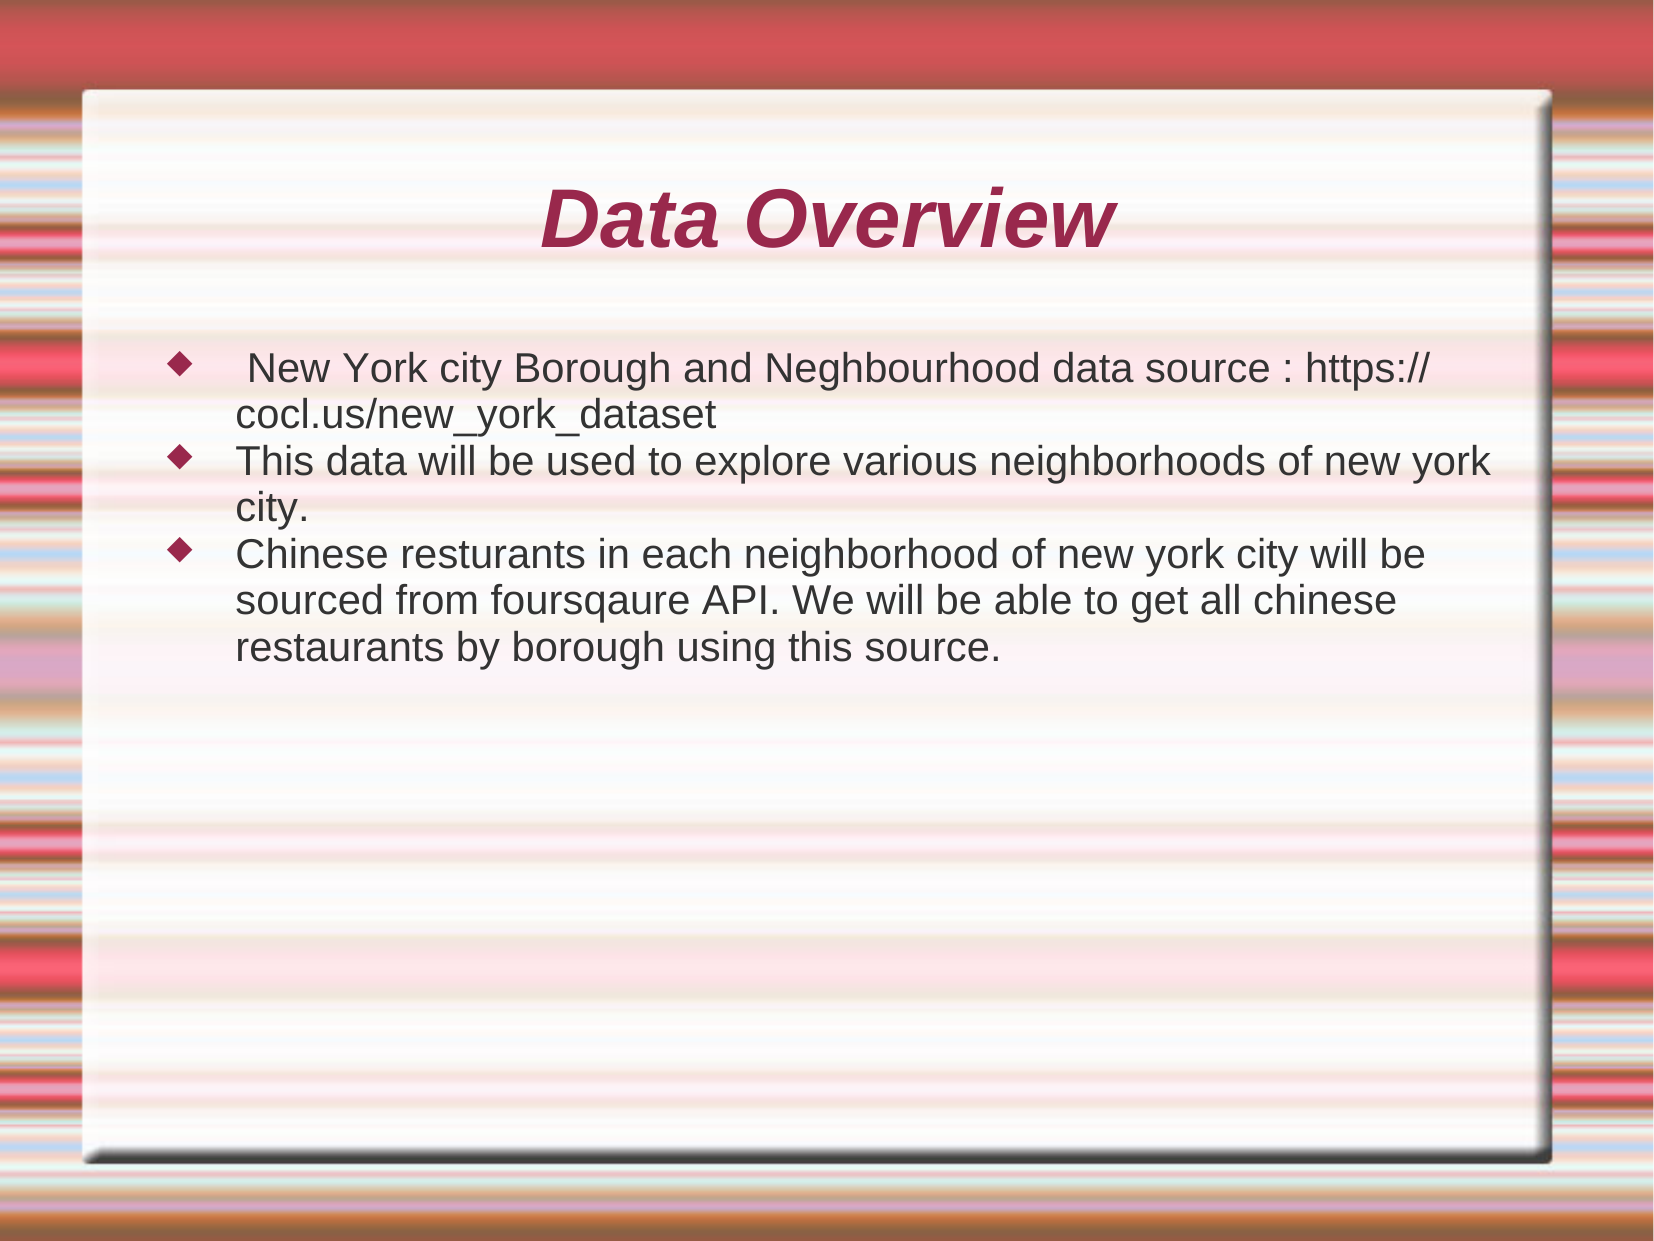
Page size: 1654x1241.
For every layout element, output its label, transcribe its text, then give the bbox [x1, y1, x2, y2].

picture [0, 0, 1654, 1241]
title Data Overview [121, 114, 1534, 322]
list New York city Borough and Neghbourhood data source : https://cocl.us/new_york_dataset This data will be used to explore various neighborhoods of new york city. Chinese resturants in each neighborhood of new york city will be sourced from foursqaure API. We will be able to get all chinese restaurants by borough using this source. [152, 344, 1534, 673]
